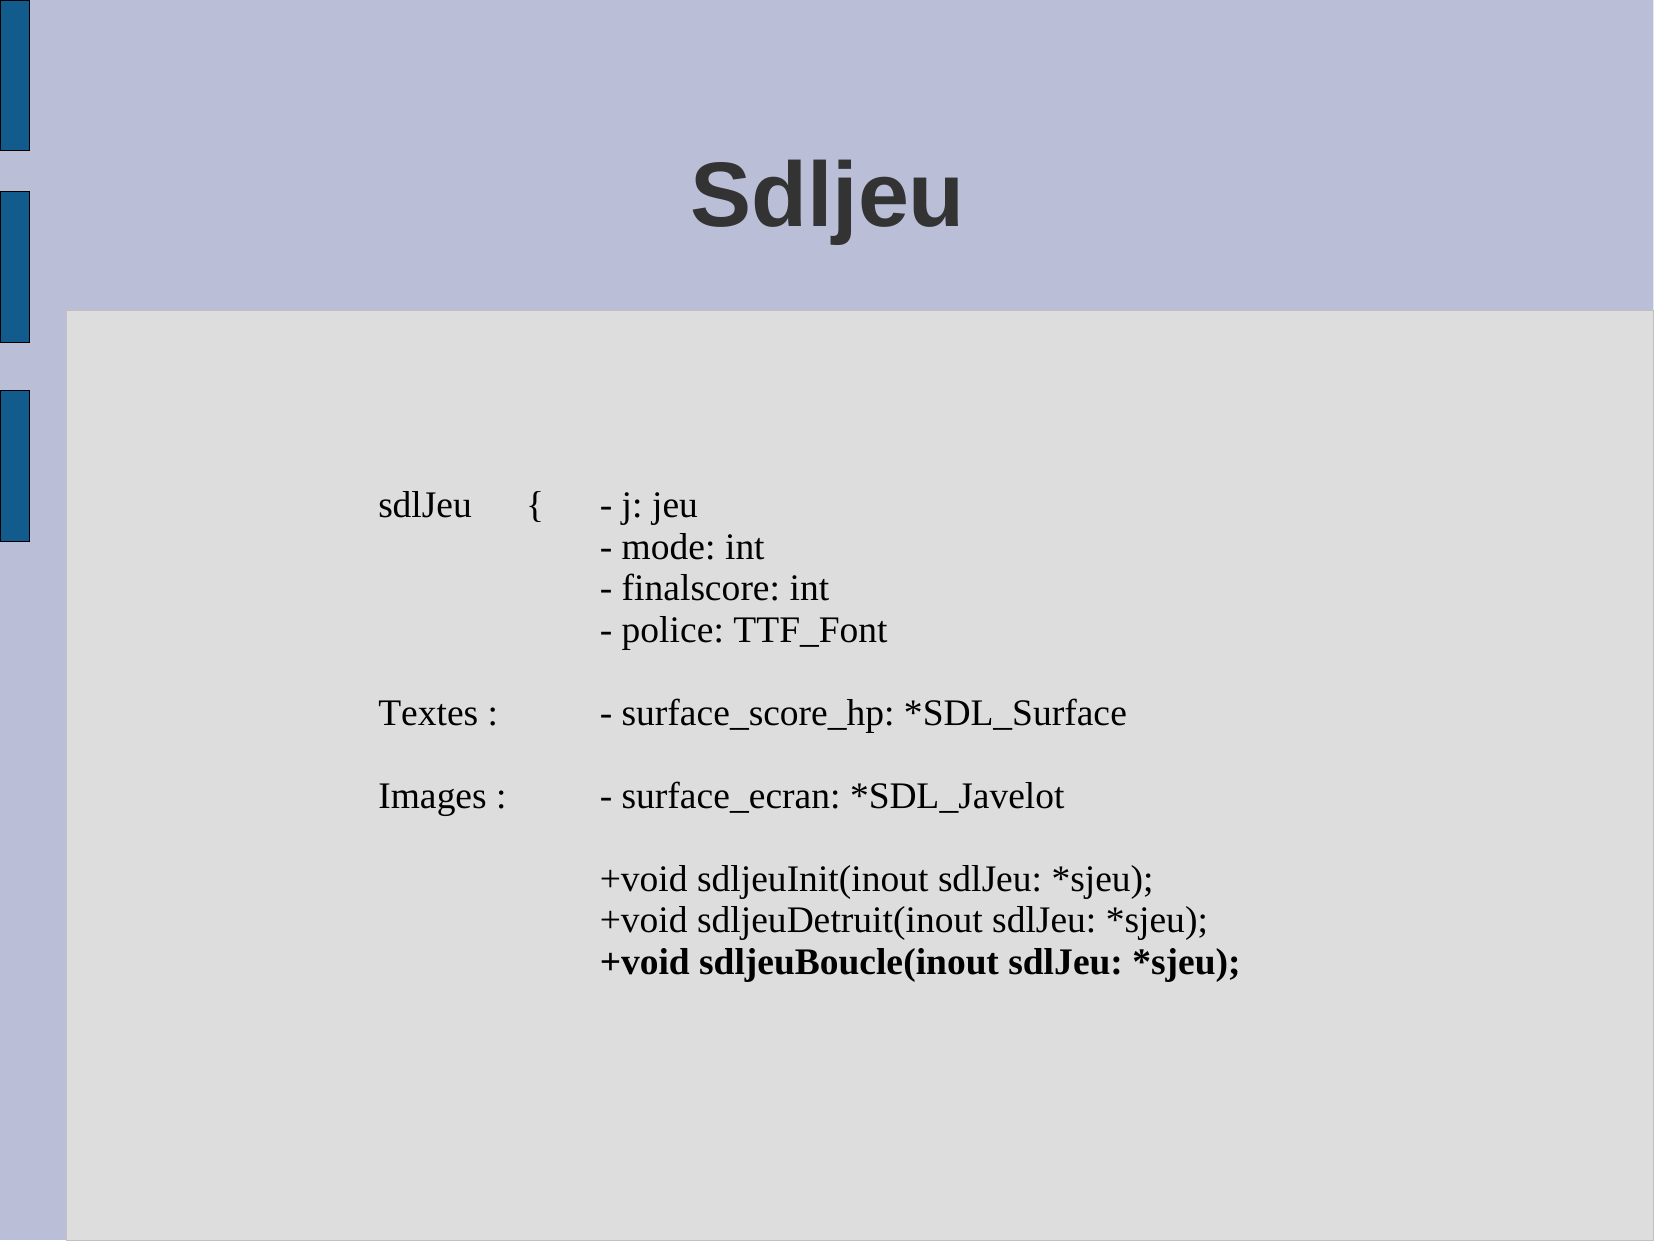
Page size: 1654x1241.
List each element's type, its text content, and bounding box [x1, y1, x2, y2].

subtitle sdlJeu { - j: jeu - mode: int - finalscore: int - police: TTF_Font Textes : - surface_score_hp: *SDL_Surface Images : - surface_ecran: *SDL_Javelot +void sdljeuInit(inout sdlJeu: *sjeu); +void sdljeuDetruit(inout sdlJeu: *sjeu); +void sdljeuBoucle(inout sdlJeu: *sjeu); [121, 352, 1534, 1156]
title Sdljeu [121, 98, 1534, 291]
